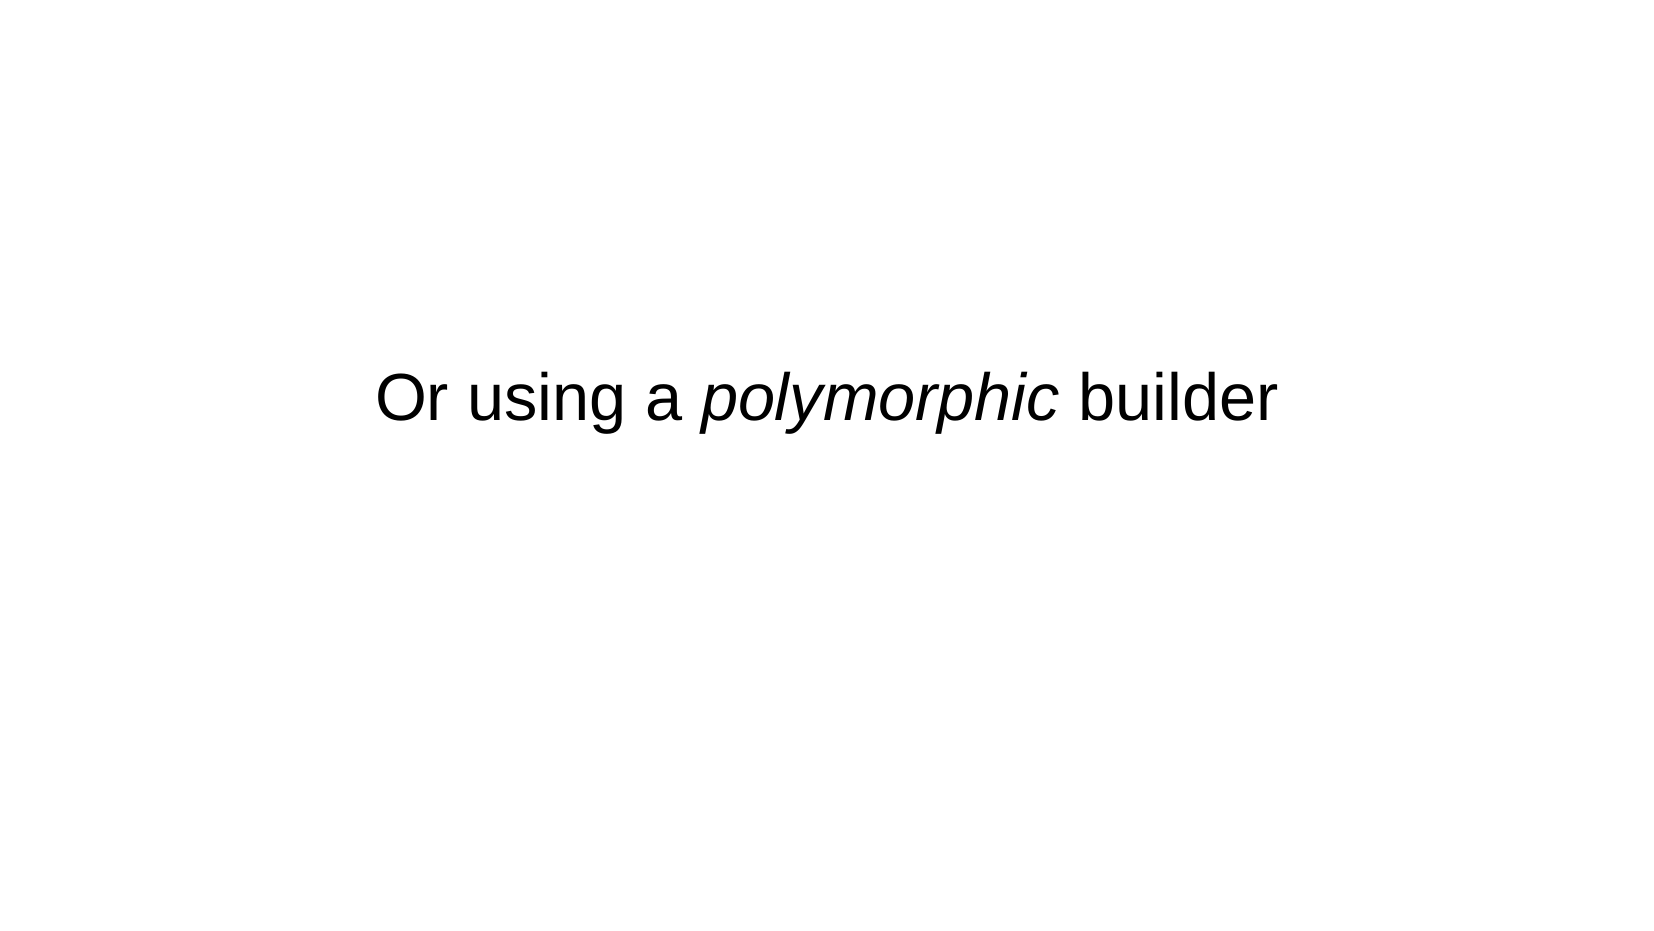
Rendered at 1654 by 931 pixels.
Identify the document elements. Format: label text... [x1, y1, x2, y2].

subtitle Or using a polymorphic builder [82, 37, 1571, 757]
